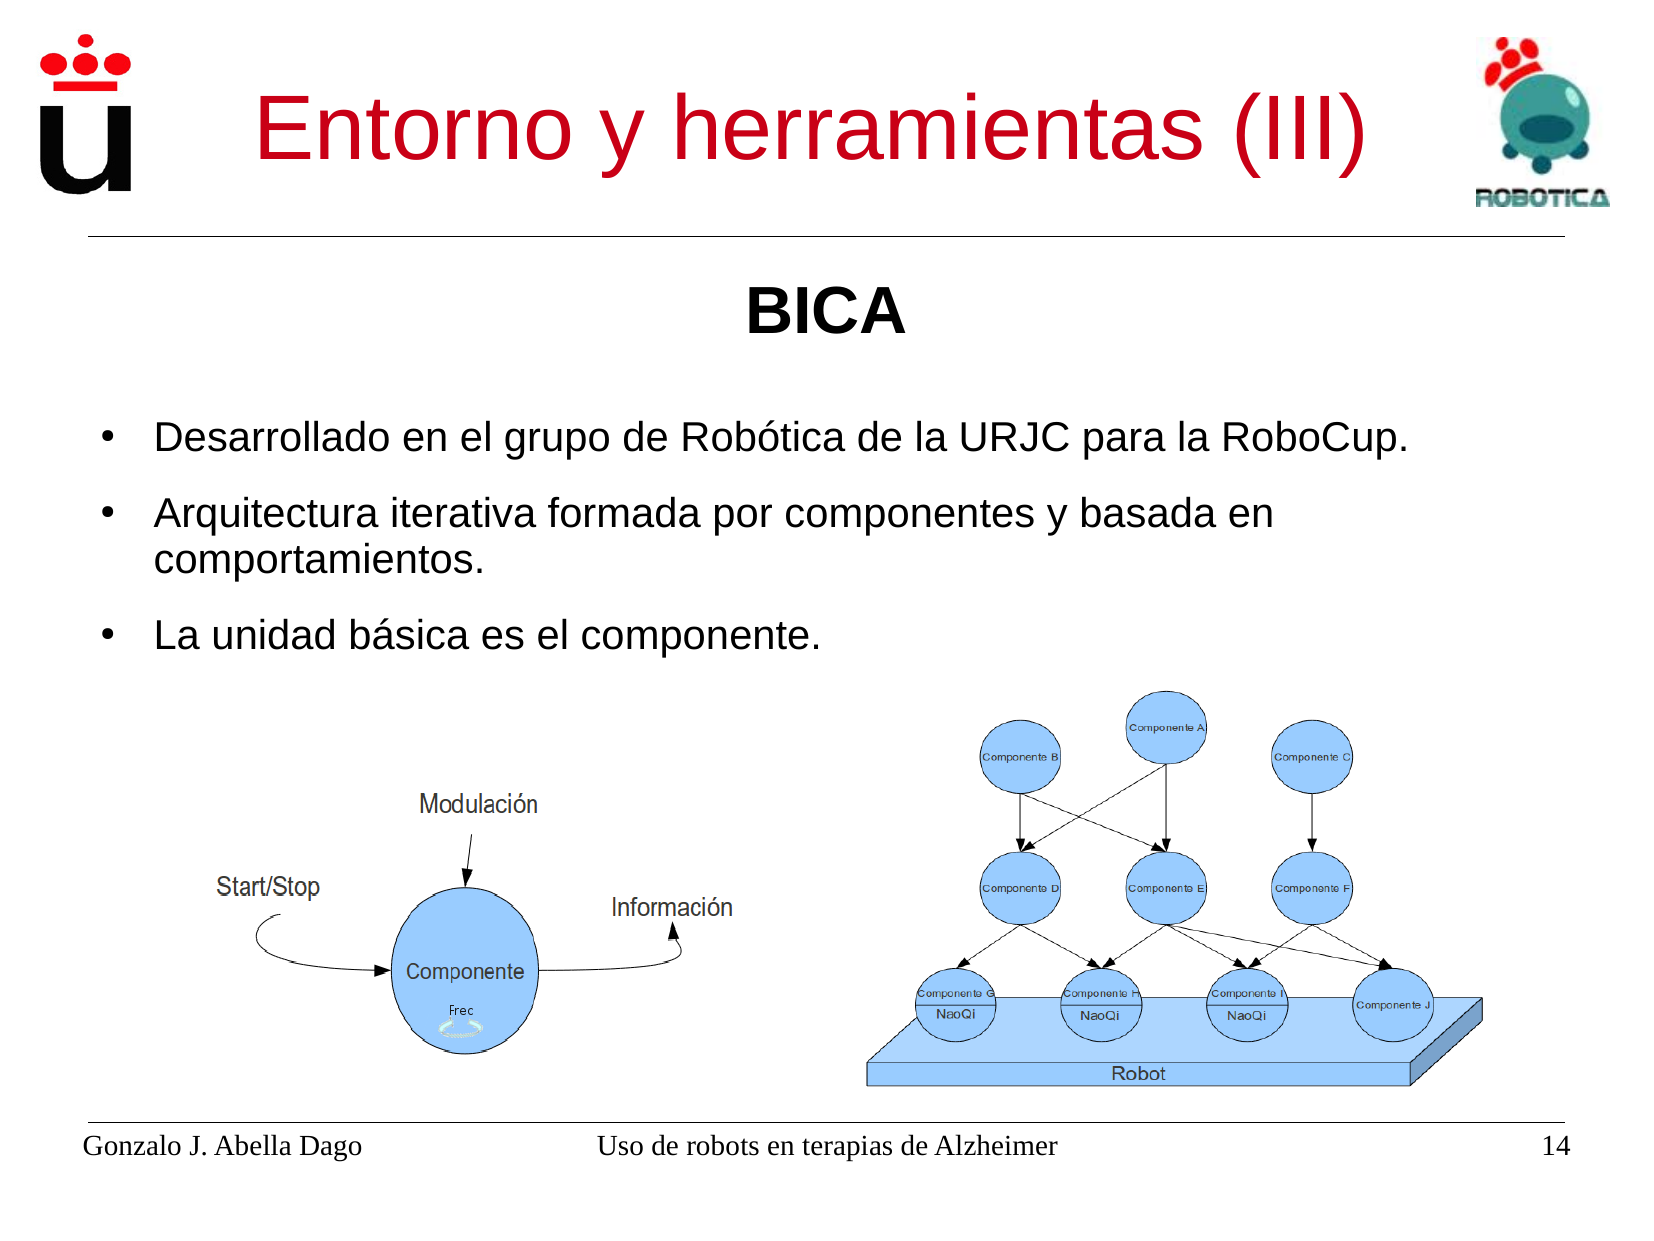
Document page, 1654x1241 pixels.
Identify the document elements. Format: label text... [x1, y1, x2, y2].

picture [206, 773, 739, 1063]
picture [29, 29, 148, 207]
title Entorno y herramientas (III) [206, 76, 1418, 180]
text_box BICA [88, 265, 1565, 356]
picture [1476, 37, 1610, 207]
list Desarrollado en el grupo de Robótica de la URJC para la RoboCup. Arquitectura iterativa formada por componentes y basada en comportamientos. La unidad básica es el componente. [82, 413, 1595, 680]
picture [856, 679, 1494, 1093]
